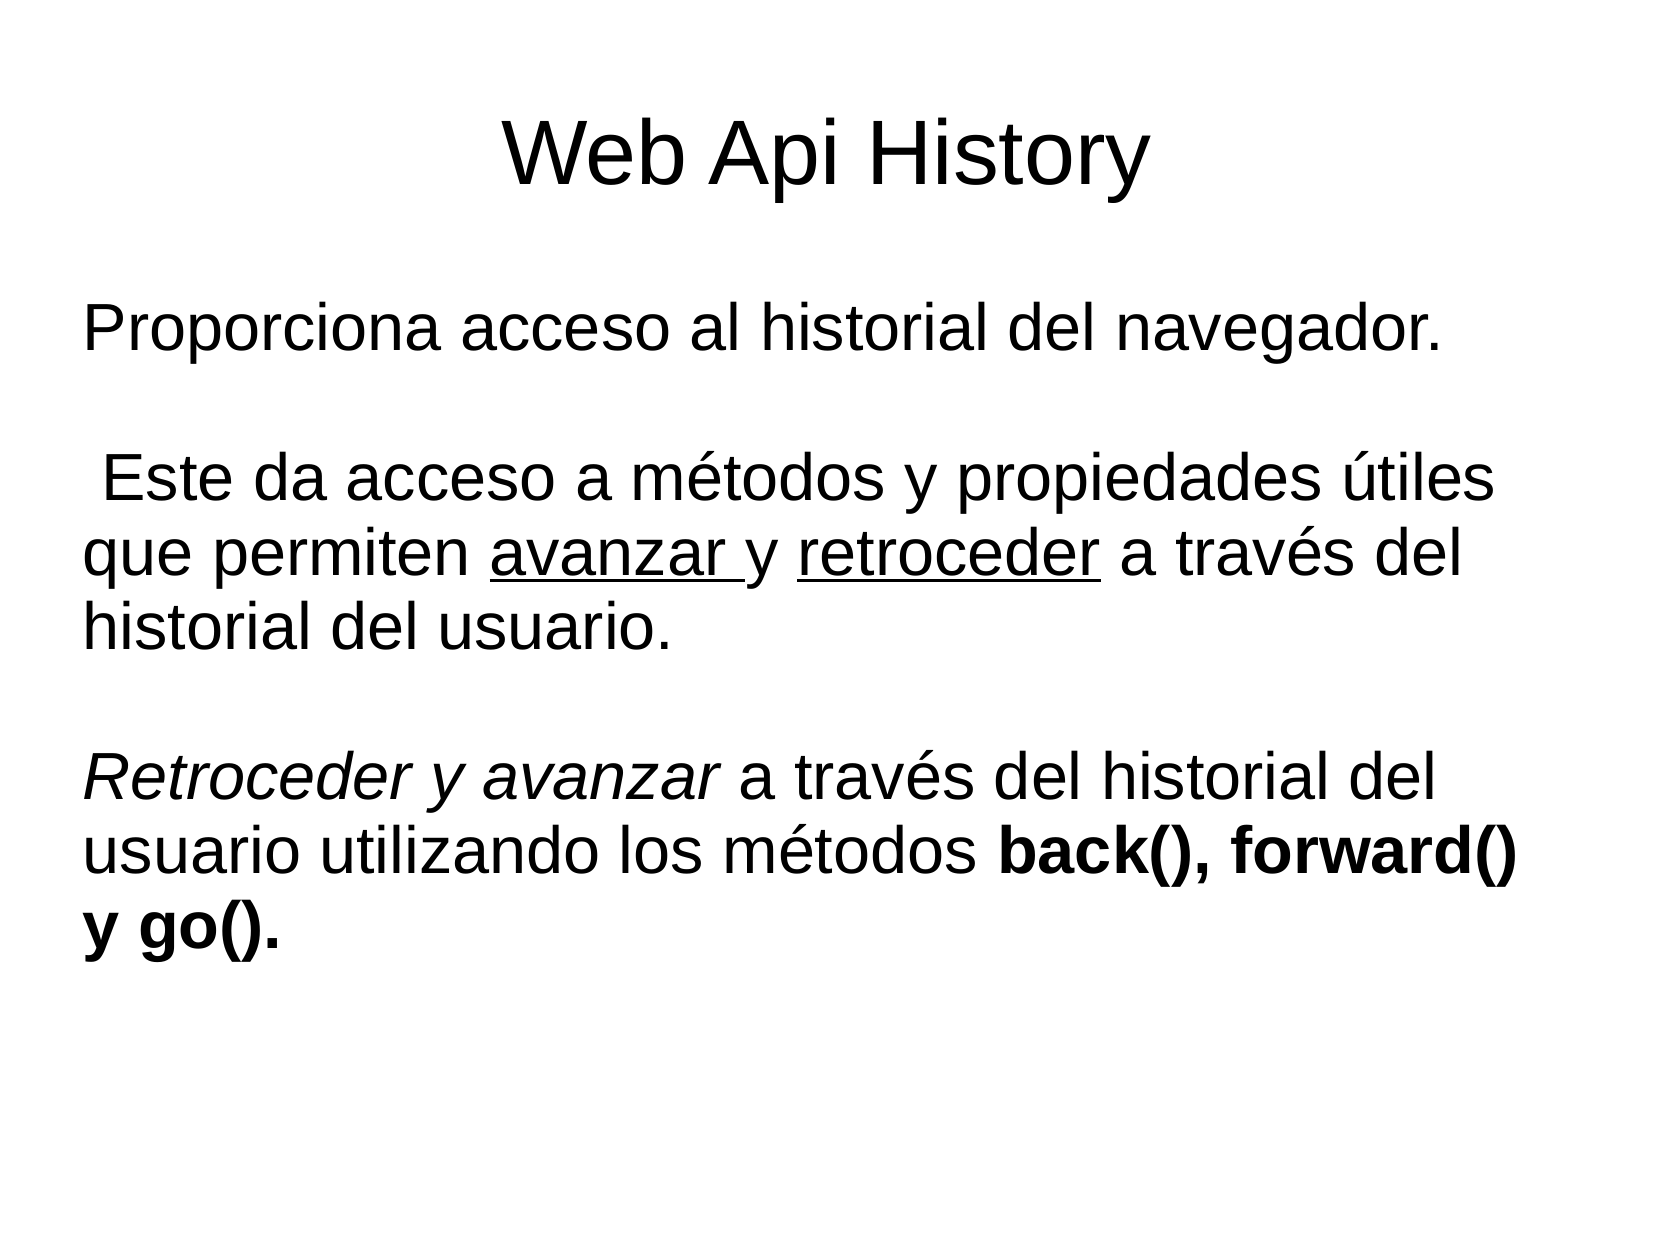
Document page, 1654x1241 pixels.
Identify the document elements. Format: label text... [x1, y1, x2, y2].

subtitle Proporciona acceso al historial del navegador. Este da acceso a métodos y propiedades útiles que permiten avanzar y retroceder a través del historial del usuario. Retroceder y avanzar a través del historial del usuario utilizando los métodos back(), forward() y go(). [82, 290, 1571, 1109]
title Web Api History [82, 49, 1571, 257]
